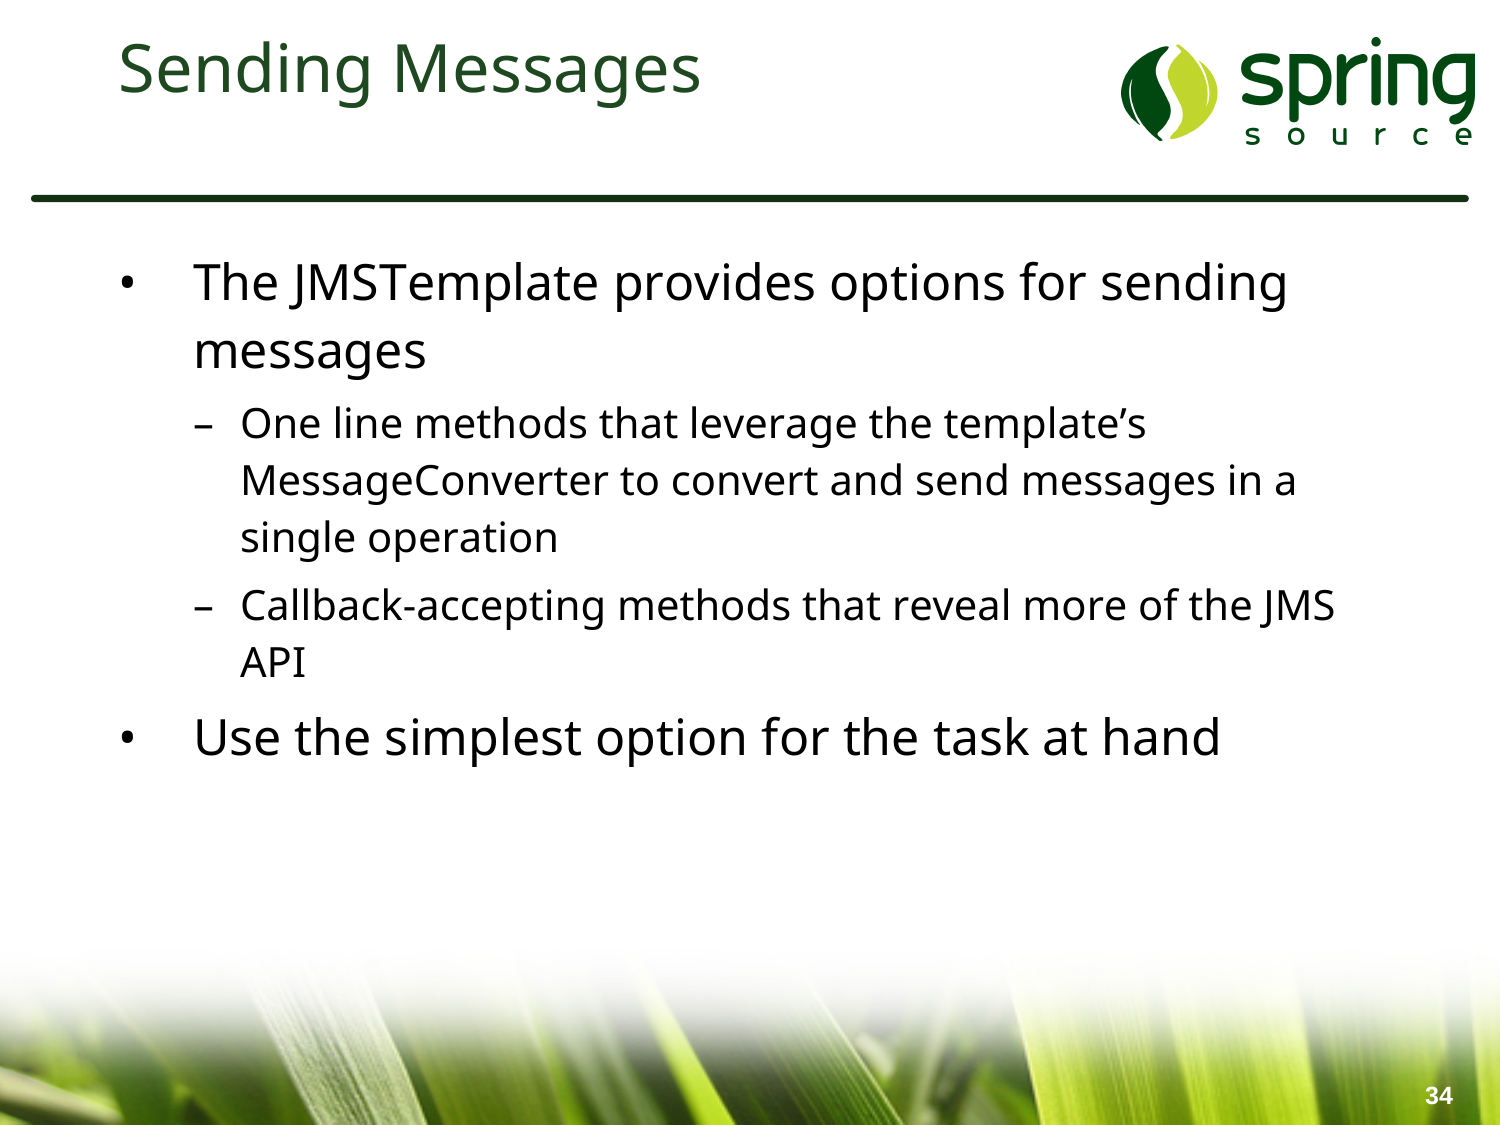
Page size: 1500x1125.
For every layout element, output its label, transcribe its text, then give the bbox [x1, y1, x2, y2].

picture [1137, 37, 1475, 145]
picture [0, 944, 1500, 1125]
title Sending Messages [104, 13, 1137, 177]
list The JMSTemplate provides options for sending messages One line methods that leverage the template’s MessageConverter to convert and send messages in a single operation Callback-accepting methods that reveal more of the JMS API Use the simplest option for the task at hand [103, 239, 1394, 903]
